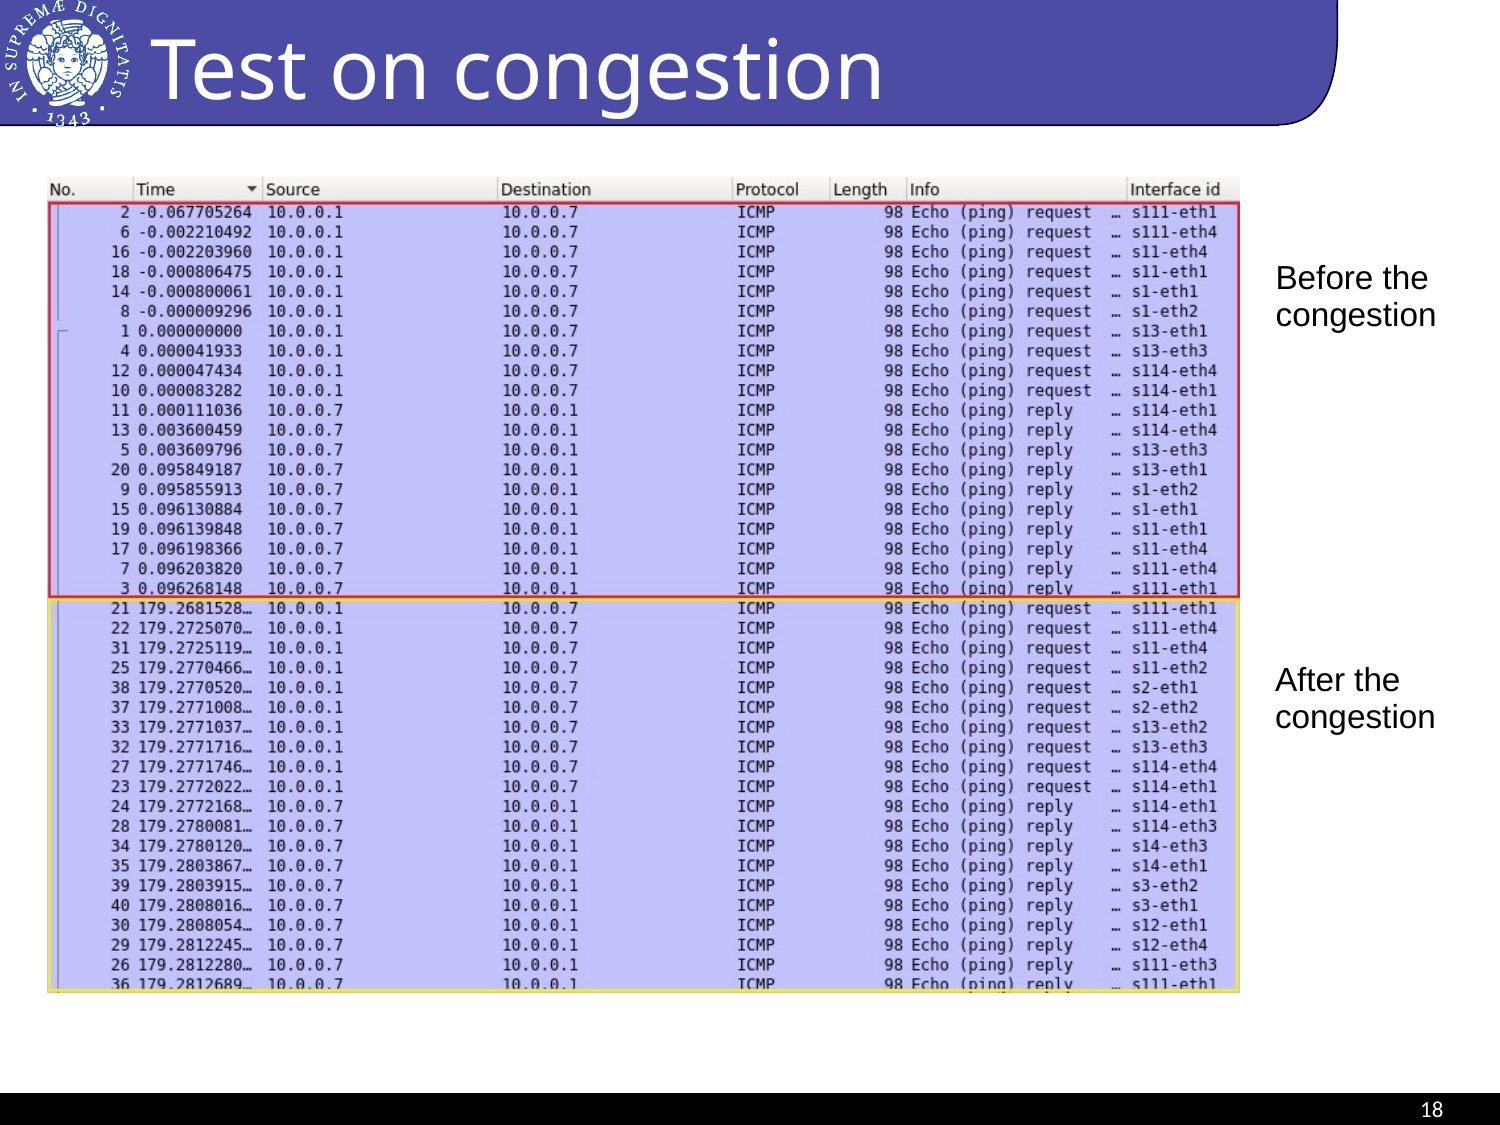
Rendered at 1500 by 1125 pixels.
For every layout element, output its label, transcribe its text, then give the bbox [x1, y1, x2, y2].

picture [47, 177, 1240, 993]
text_box After the congestion [1275, 661, 1453, 747]
text_box <numero> [2, 1086, 1500, 1125]
picture [2, 0, 133, 130]
subtitle Before the congestion [1275, 259, 1453, 345]
text_box Test on congestion [135, 7, 1341, 126]
